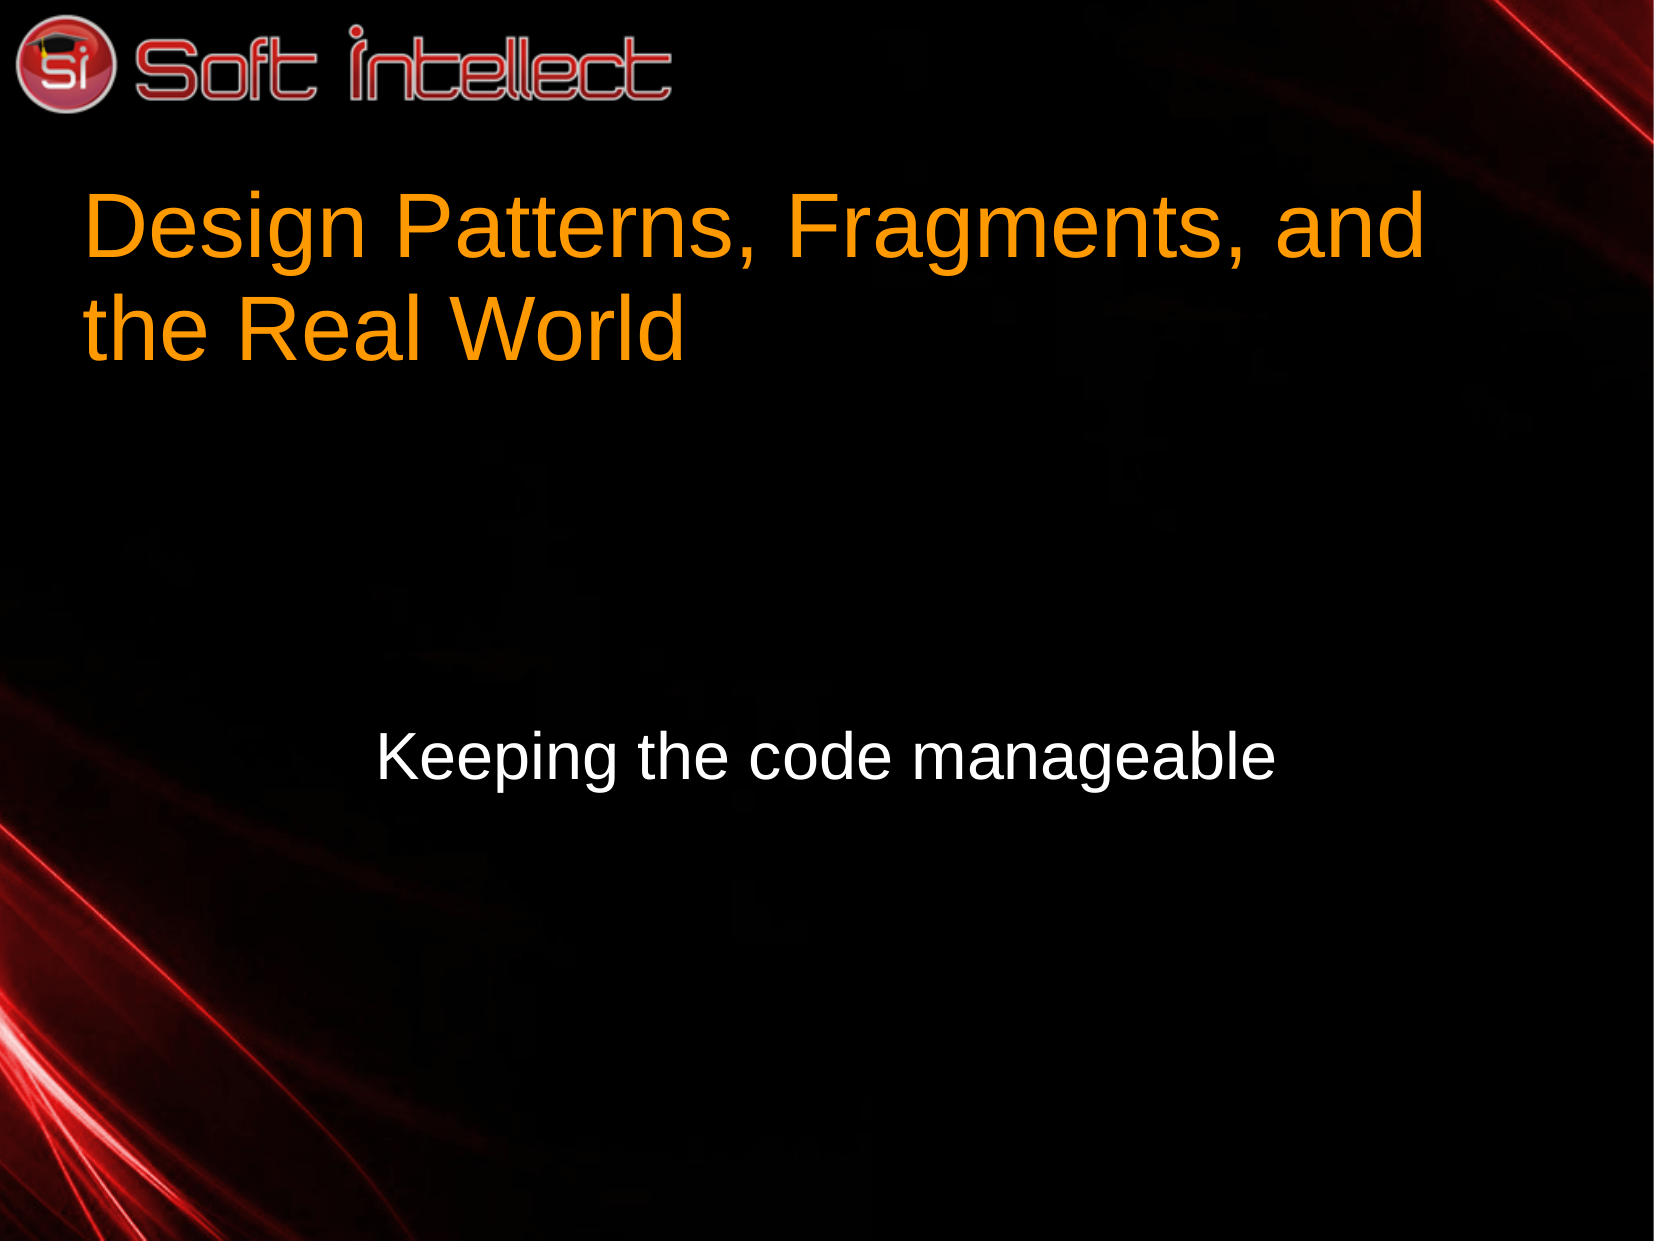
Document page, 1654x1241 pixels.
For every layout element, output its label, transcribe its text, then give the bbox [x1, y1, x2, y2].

subtitle Keeping the code manageable [82, 396, 1571, 1116]
picture [0, 0, 1654, 1241]
title Design Patterns, Fragments, and the Real World [82, 173, 1571, 381]
